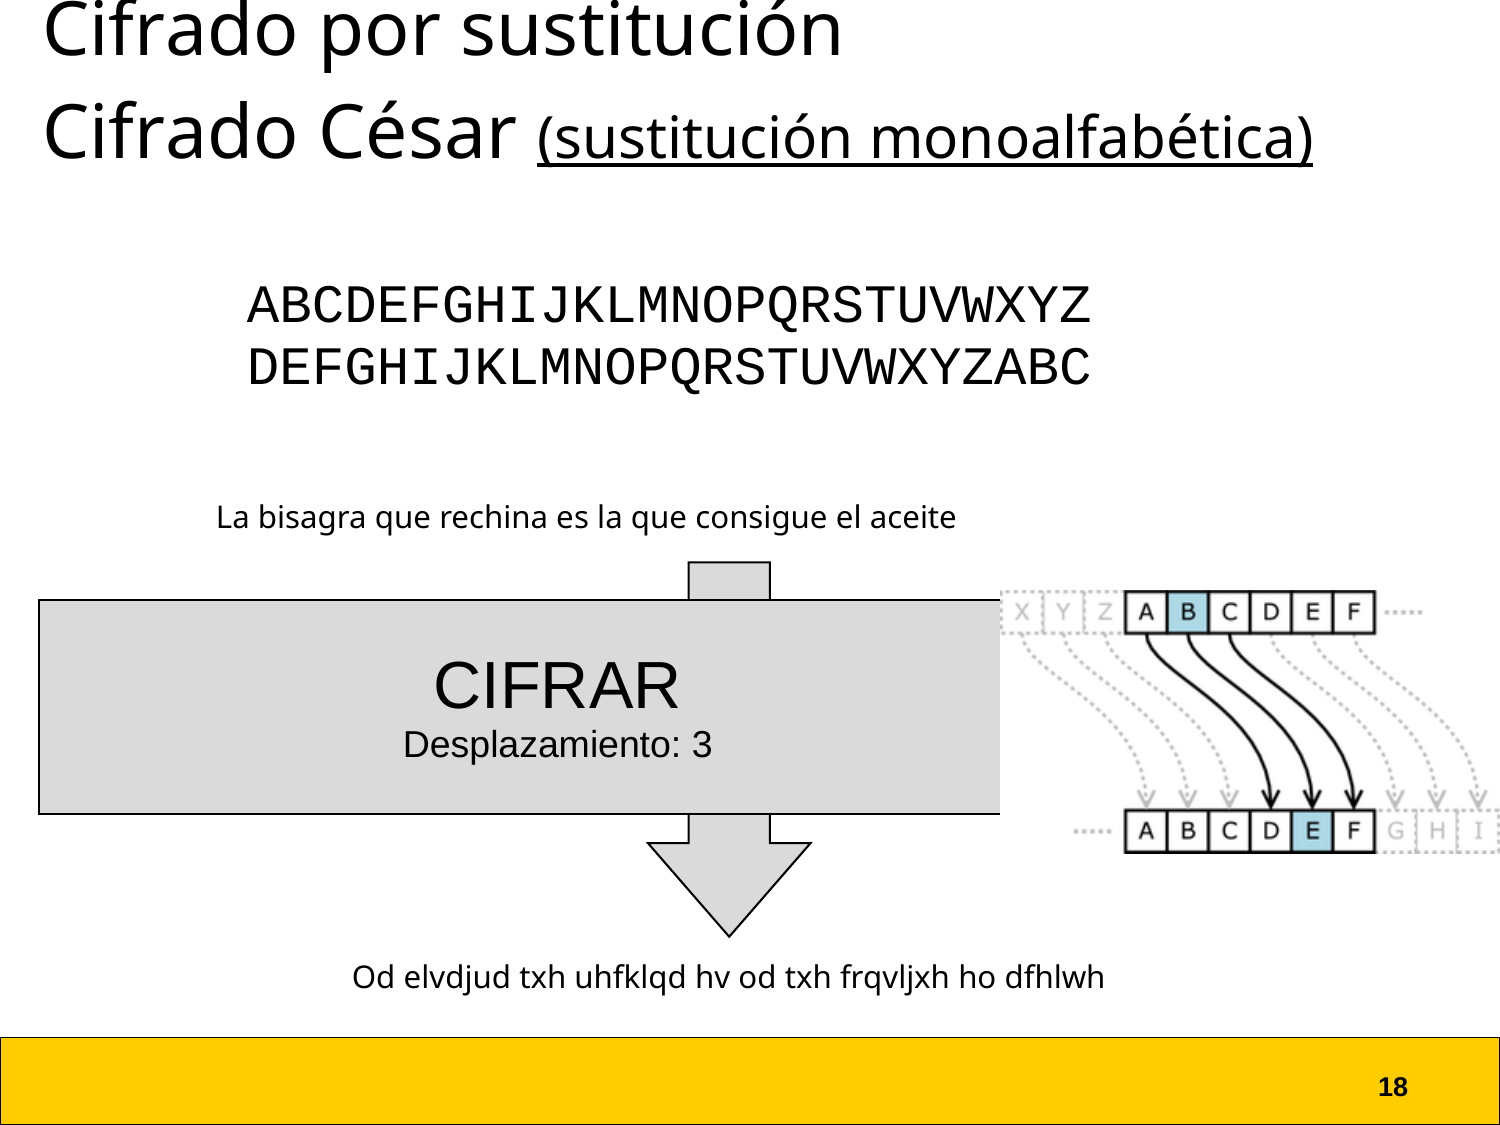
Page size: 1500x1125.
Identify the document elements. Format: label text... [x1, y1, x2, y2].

text_box ABCDEFGHIJKLMNOPQRSTUVWXYZ DEFGHIJKLMNOPQRSTUVWXYZABC [232, 270, 1227, 408]
text_box Od elvdjud txh uhfklqd hv od txh frqvljxh ho dfhlwh [11, 947, 1447, 1005]
text_box CIFRAR Desplazamiento: 3 [38, 600, 1000, 814]
text_box [647, 814, 811, 937]
picture [1000, 590, 1500, 854]
text_box La bisagra que rechina es la que consigue el aceite [201, 487, 1258, 545]
title Cifrado por sustitución Cifrado César (sustitución monoalfabética) [27, 0, 1484, 188]
text_box [688, 562, 770, 600]
